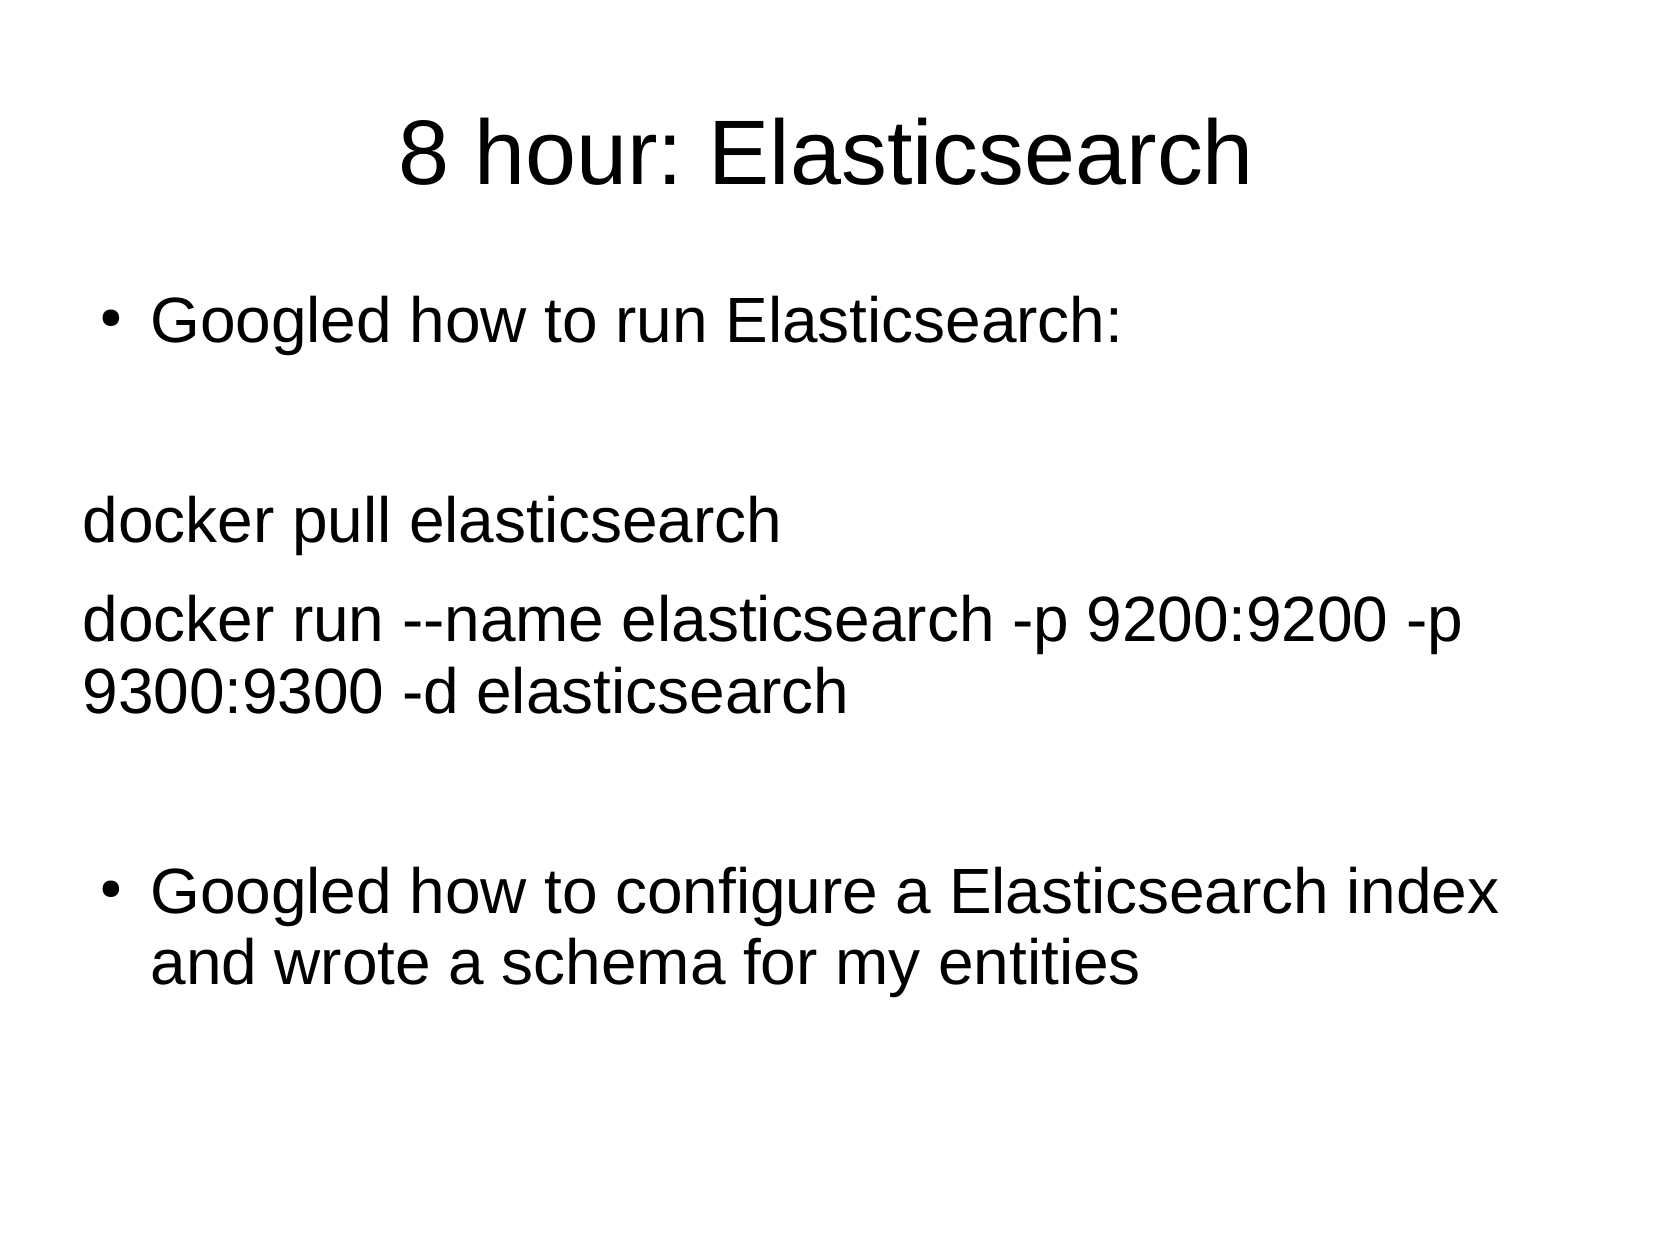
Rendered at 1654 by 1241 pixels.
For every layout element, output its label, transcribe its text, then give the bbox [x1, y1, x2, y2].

title 8 hour: Elasticsearch [82, 49, 1571, 257]
list Googled how to run Elasticsearch: docker pull elasticsearch docker run --name elasticsearch -p 9200:9200 -p 9300:9300 -d elasticsearch Googled how to configure a Elasticsearch index and wrote a schema for my entities [82, 284, 1571, 1004]
